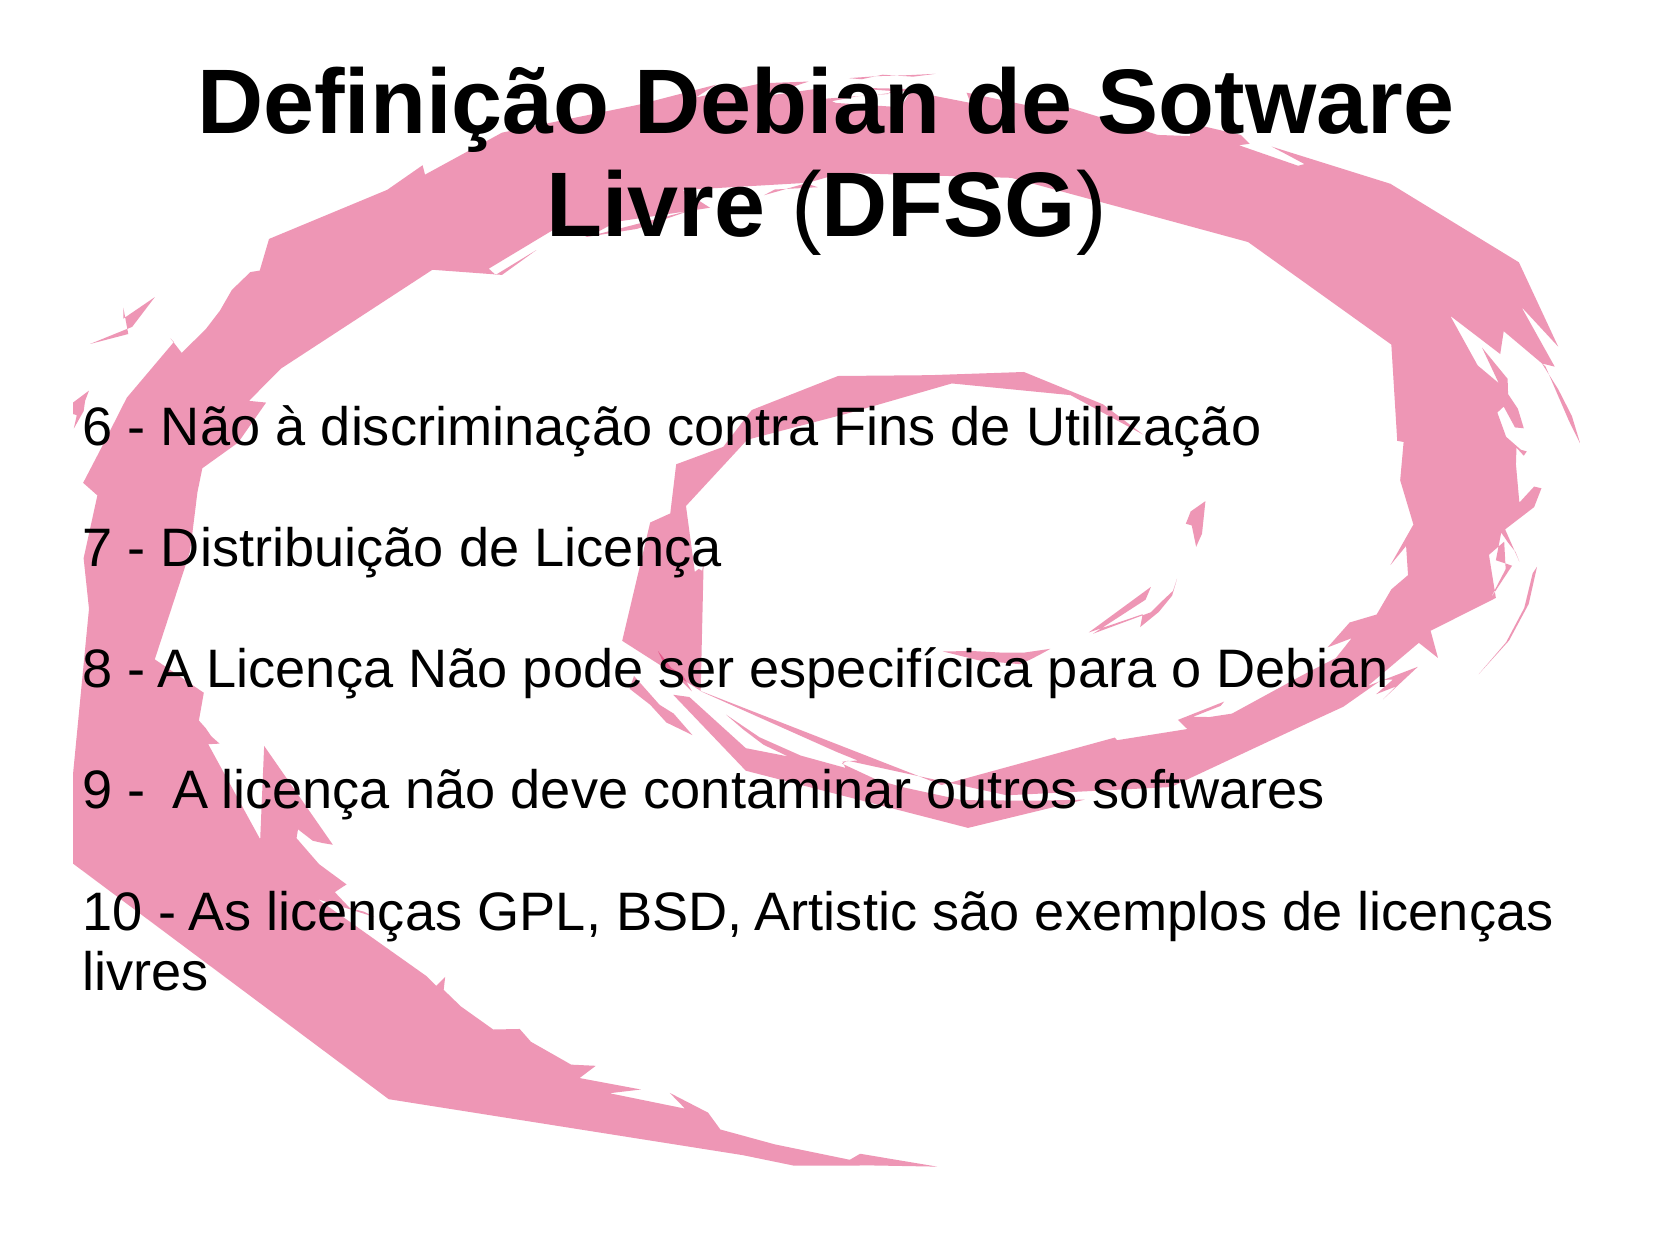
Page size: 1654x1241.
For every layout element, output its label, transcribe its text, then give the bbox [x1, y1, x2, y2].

title Definição Debian de Sotware Livre (DFSG) [82, 50, 1571, 256]
subtitle 6 - Não à discriminação contra Fins de Utilização 7 - Distribuição de Licença 8 - A Licença Não pode ser especifícica para o Debian 9 - A licença não deve contaminar outros softwares 10 - As licenças GPL, BSD, Artistic são exemplos de licenças livres [82, 275, 1571, 1124]
